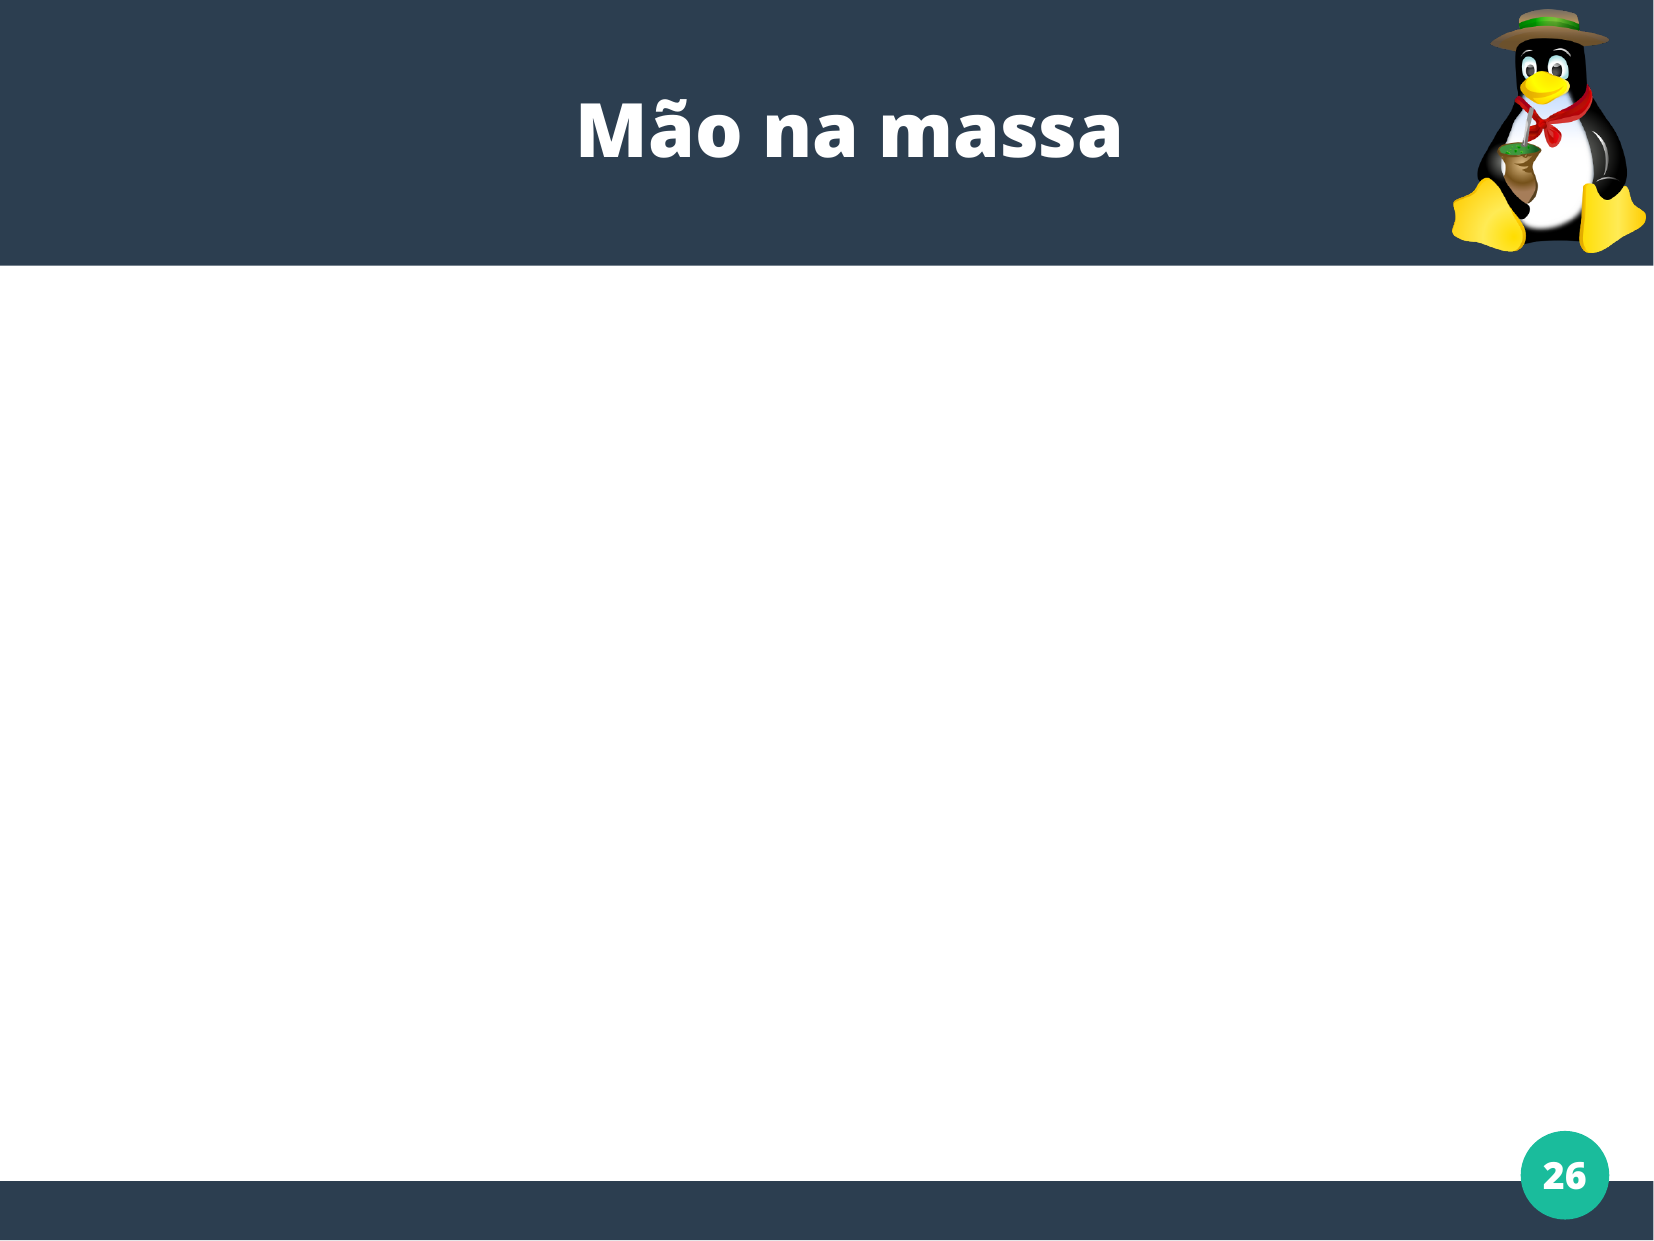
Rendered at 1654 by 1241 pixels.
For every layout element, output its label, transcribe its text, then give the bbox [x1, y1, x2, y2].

title Mão na massa [59, 49, 1452, 207]
picture [1452, 9, 1646, 253]
